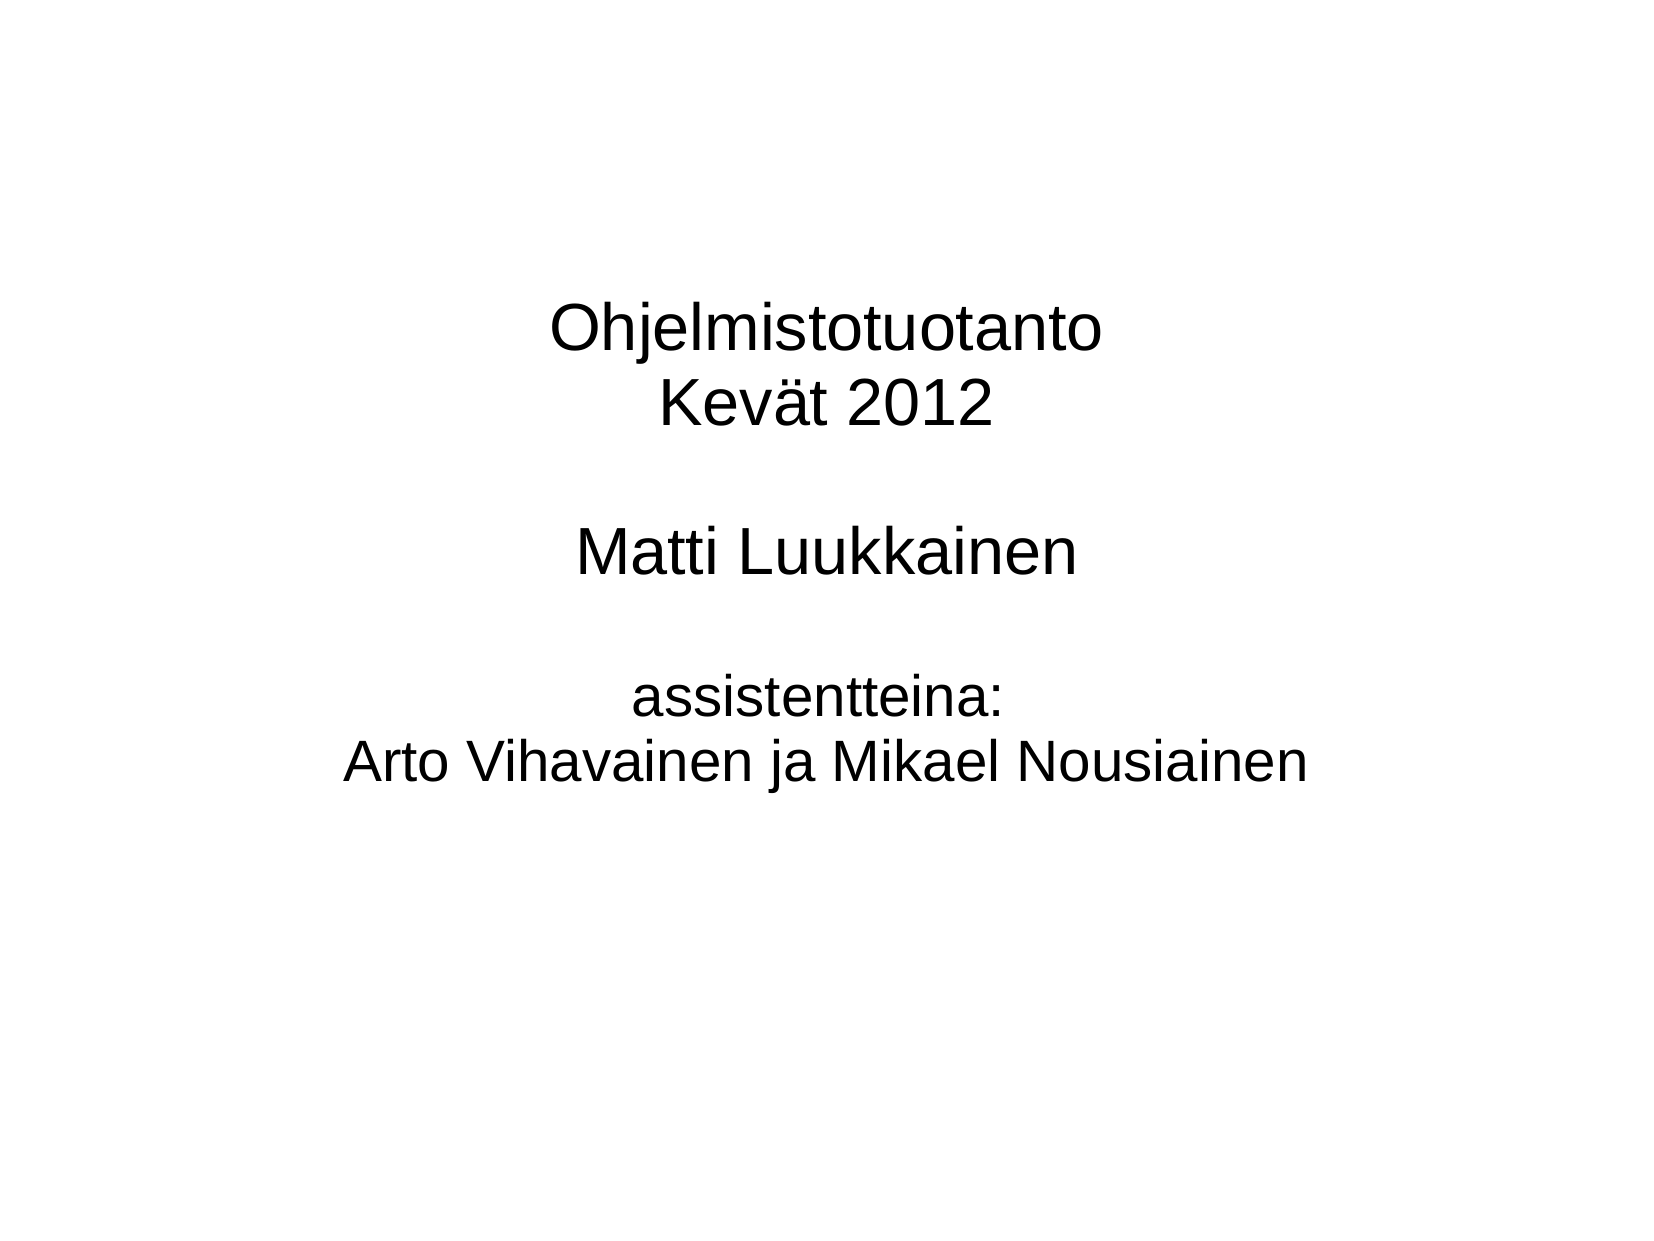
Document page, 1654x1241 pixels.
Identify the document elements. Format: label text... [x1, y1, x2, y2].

subtitle Ohjelmistotuotanto Kevät 2012 Matti Luukkainen assistentteina: Arto Vihavainen ja Mikael Nousiainen [82, 49, 1571, 1109]
